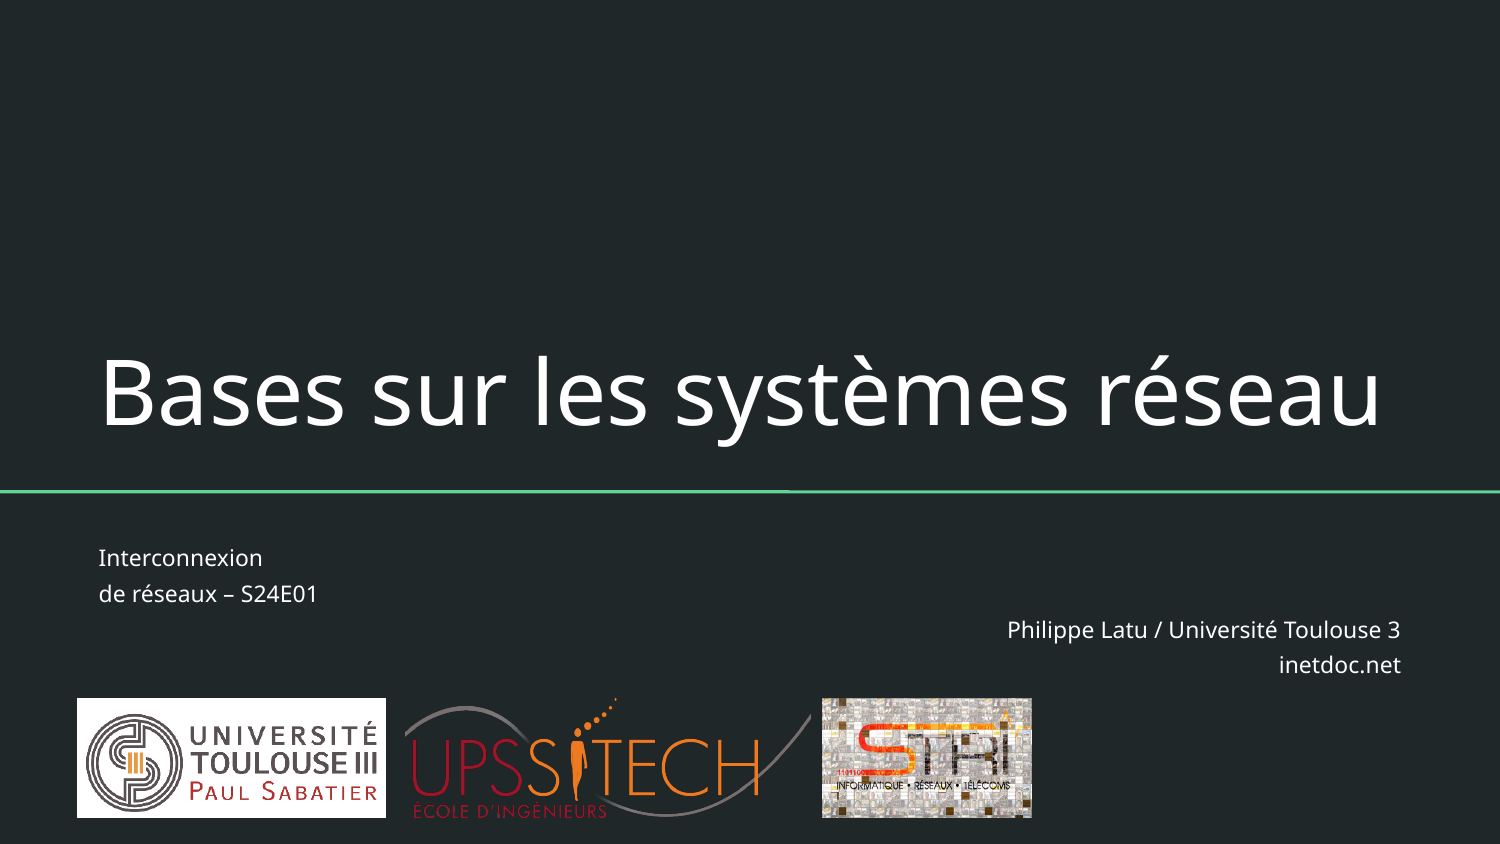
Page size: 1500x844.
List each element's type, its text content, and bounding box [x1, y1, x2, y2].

subtitle Interconnexion de réseaux – S24E01 Philippe Latu / Université Toulouse 3 inetdoc.net [83, 522, 1417, 700]
picture [405, 698, 811, 818]
title Bases sur les systèmes réseau [83, 206, 1417, 467]
picture [77, 698, 386, 818]
picture [822, 698, 1032, 818]
